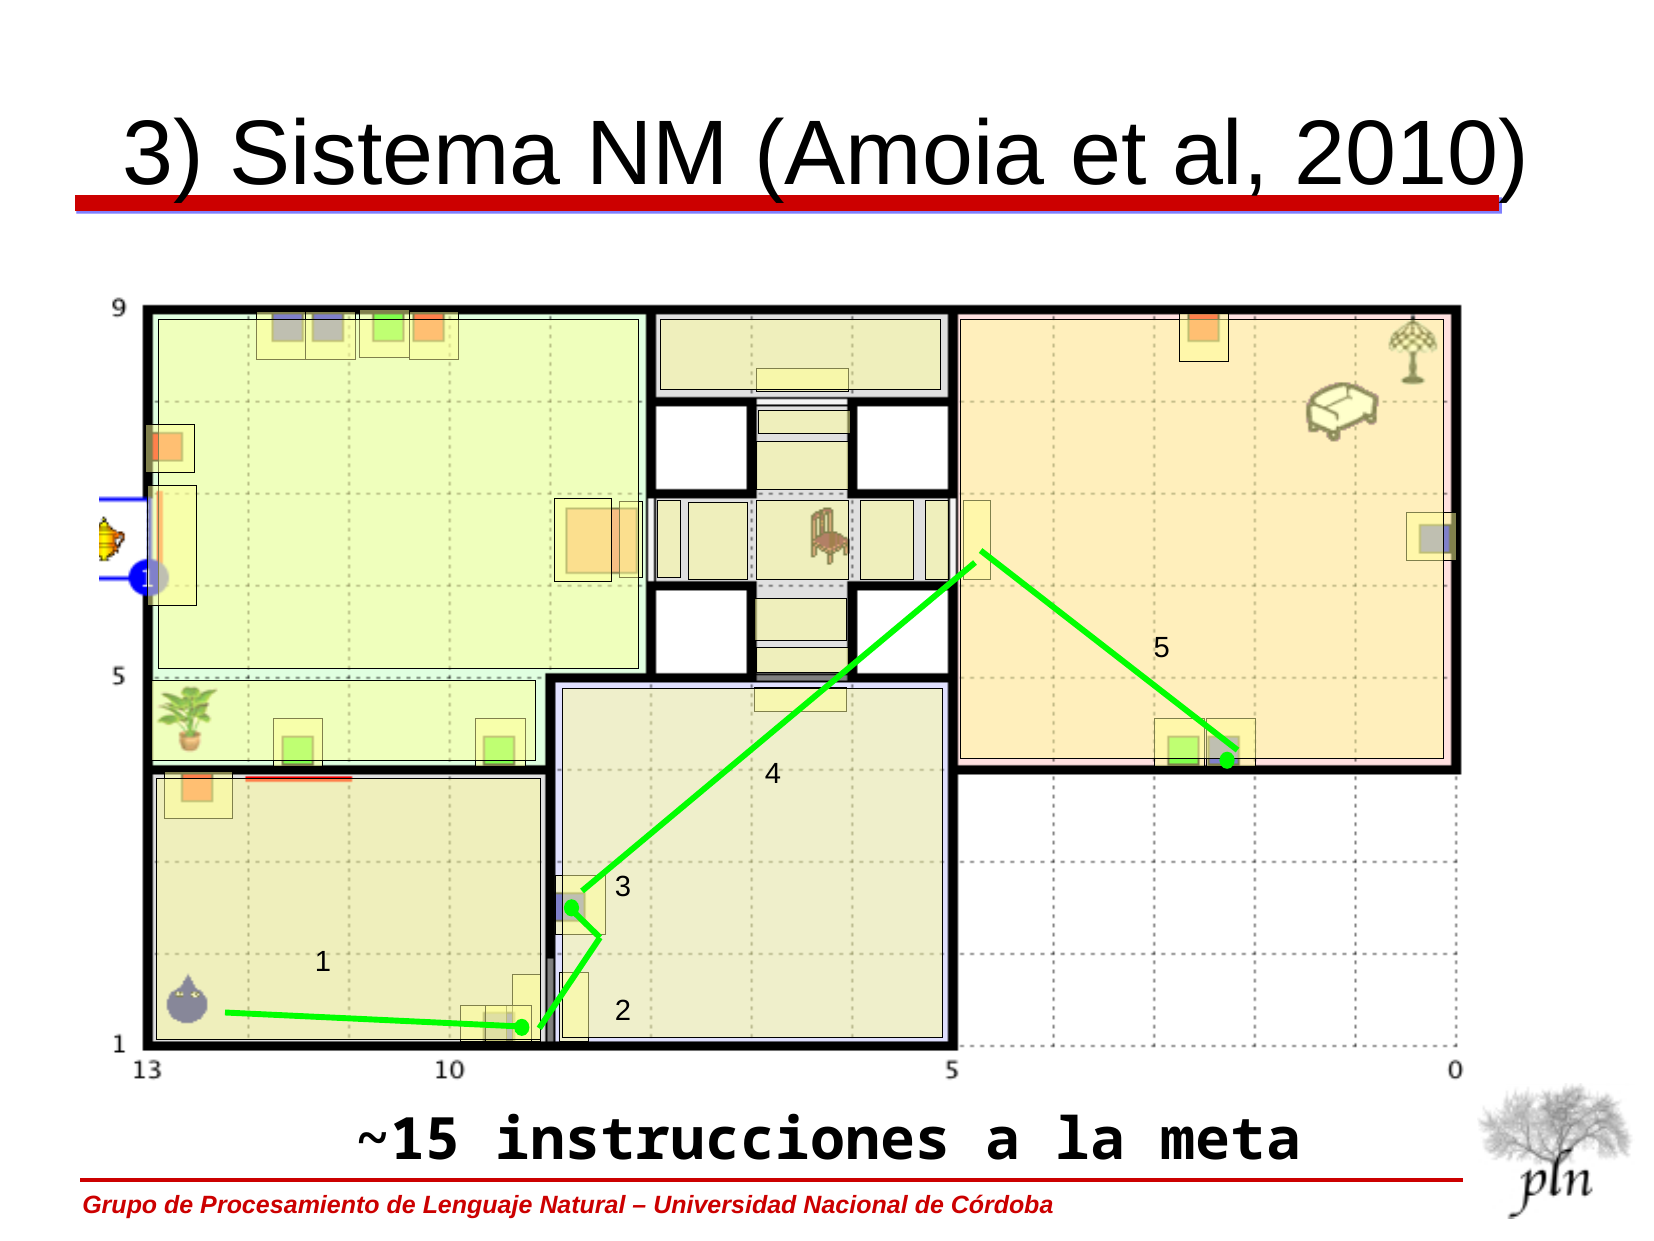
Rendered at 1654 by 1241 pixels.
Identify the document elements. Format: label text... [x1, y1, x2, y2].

text_box 4 [750, 750, 812, 798]
text_box [758, 410, 851, 434]
text_box 5 [1138, 623, 1201, 672]
text_box ~15 instrucciones a la meta [119, 1089, 1538, 1173]
text_box [960, 313, 1457, 769]
text_box [555, 687, 943, 1042]
text_box [660, 319, 941, 392]
text_box 1 [300, 937, 362, 986]
title 3) Sistema NM (Amoia et al, 2010) [82, 56, 1571, 250]
text_box 2 [600, 986, 729, 1034]
text_box 3 [600, 862, 654, 918]
text_box [688, 502, 748, 580]
text_box [151, 680, 536, 767]
text_box [754, 598, 847, 641]
text_box [860, 500, 914, 580]
text_box [756, 647, 849, 673]
text_box [156, 771, 541, 1042]
text_box [925, 500, 949, 580]
picture [99, 265, 1635, 1219]
text_box [756, 441, 849, 490]
text_box [756, 500, 849, 580]
text_box [657, 500, 681, 578]
text_box [145, 309, 643, 669]
